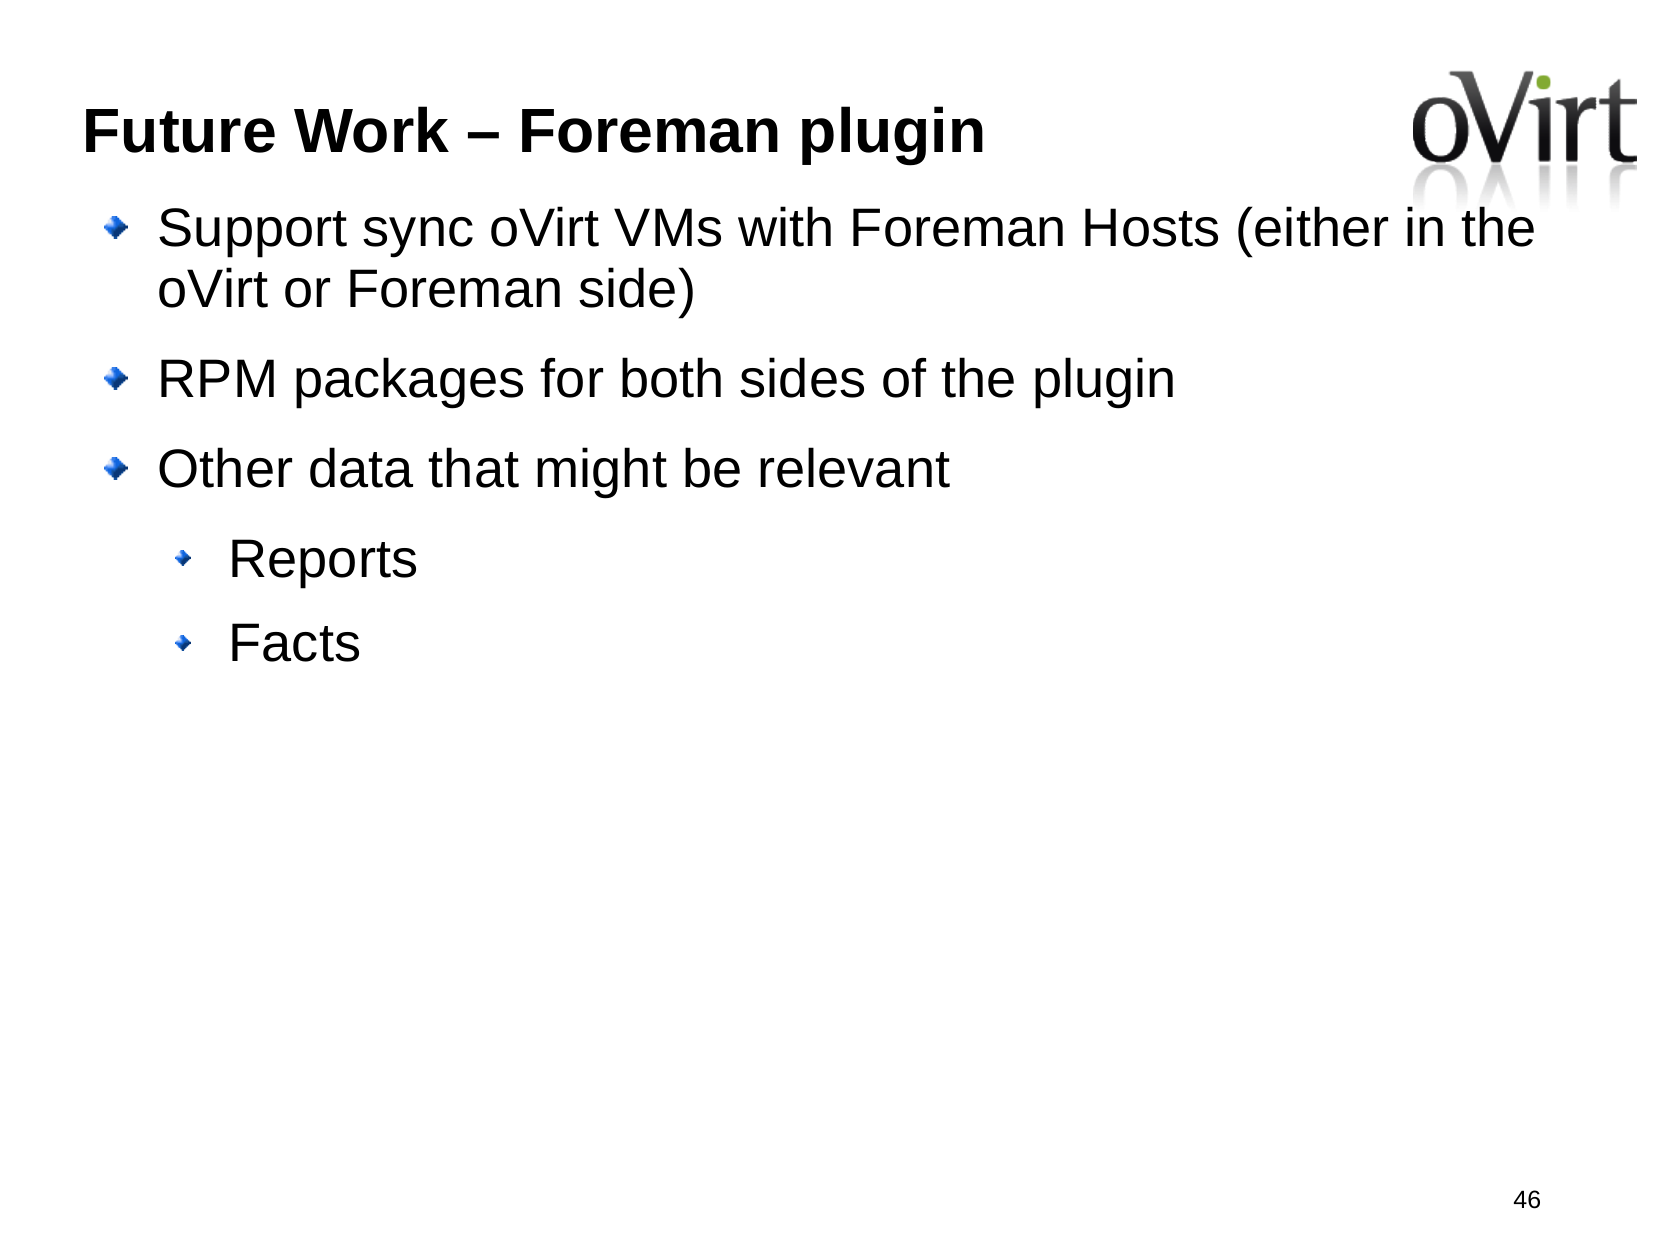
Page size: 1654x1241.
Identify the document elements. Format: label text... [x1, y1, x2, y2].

title Future Work – Foreman plugin [82, 37, 1303, 226]
picture [1413, 63, 1637, 212]
list Support sync oVirt VMs with Foreman Hosts (either in the oVirt or Foreman side) RPM packages for both sides of the plugin Other data that might be relevant Reports Facts [86, 197, 1576, 991]
